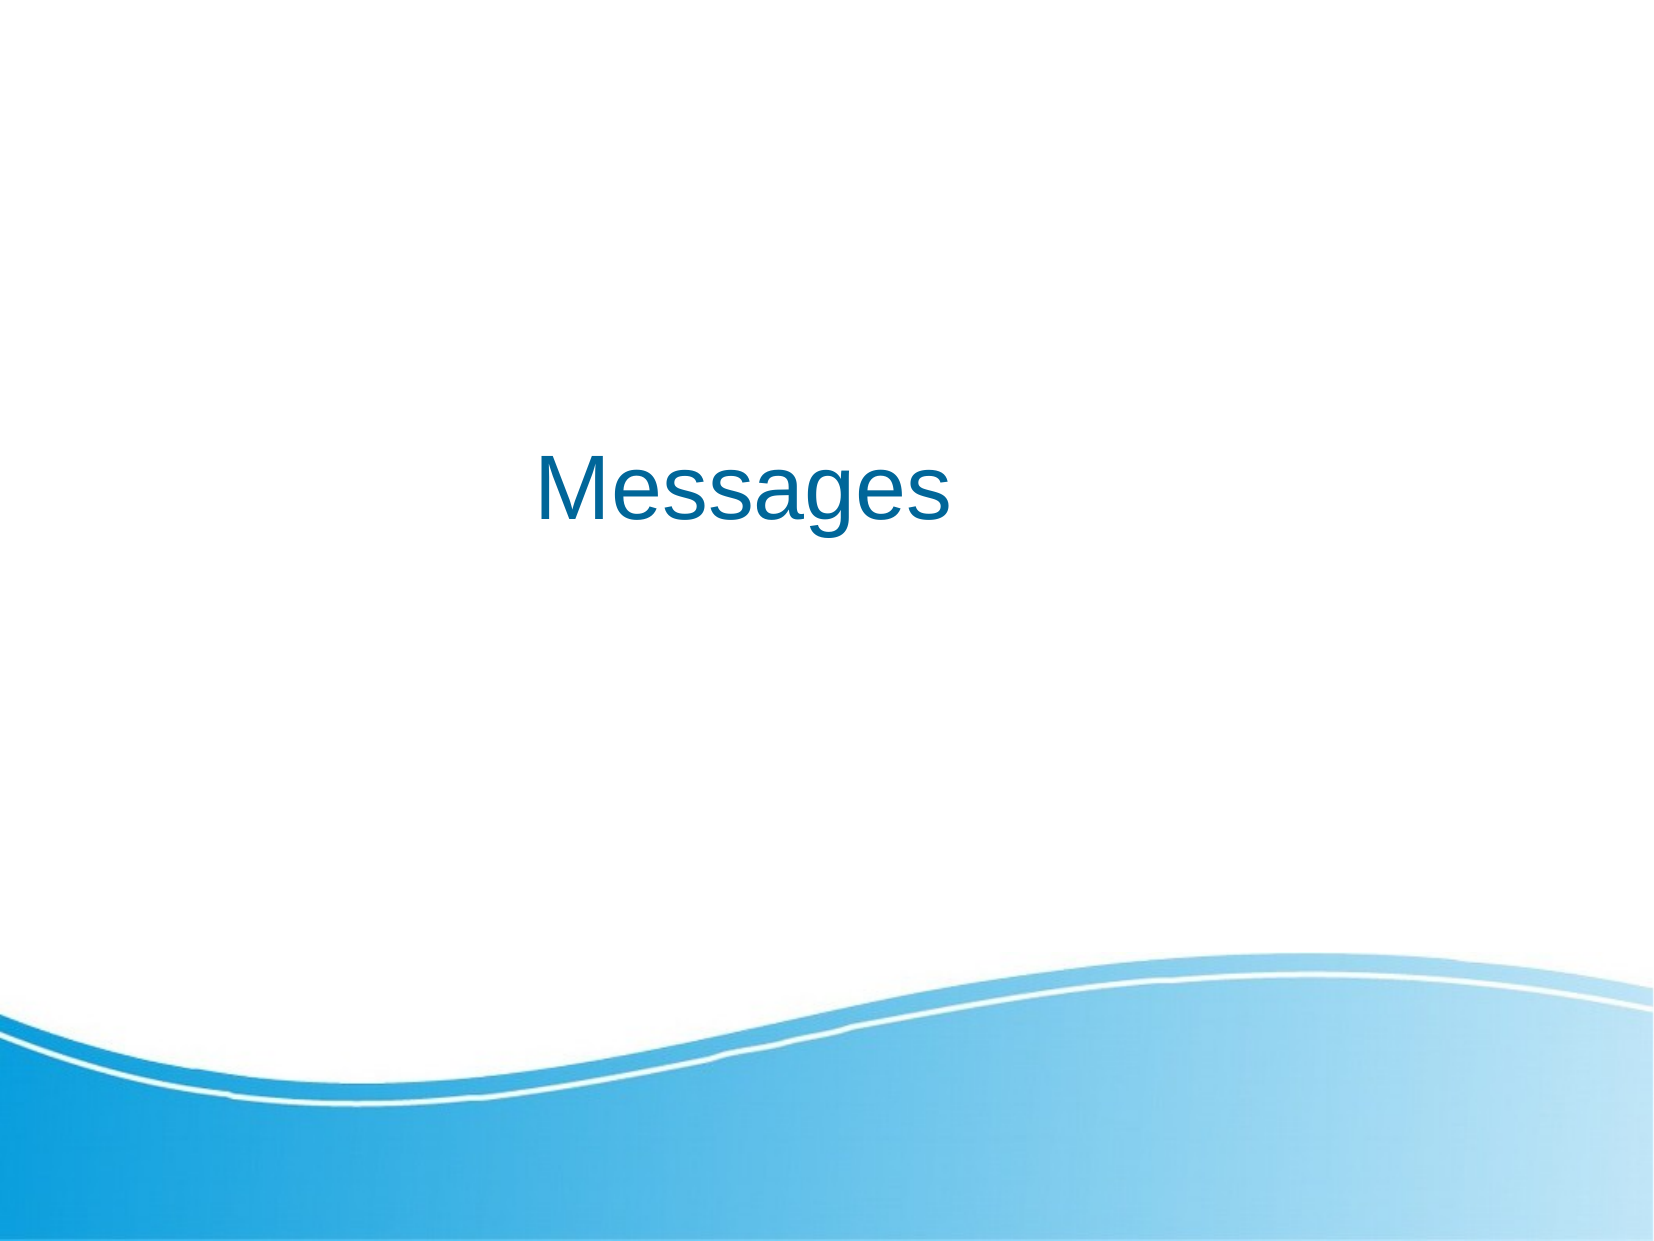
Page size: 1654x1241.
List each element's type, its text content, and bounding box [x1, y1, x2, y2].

title Messages [0, 384, 1489, 592]
picture [0, 952, 1654, 1241]
